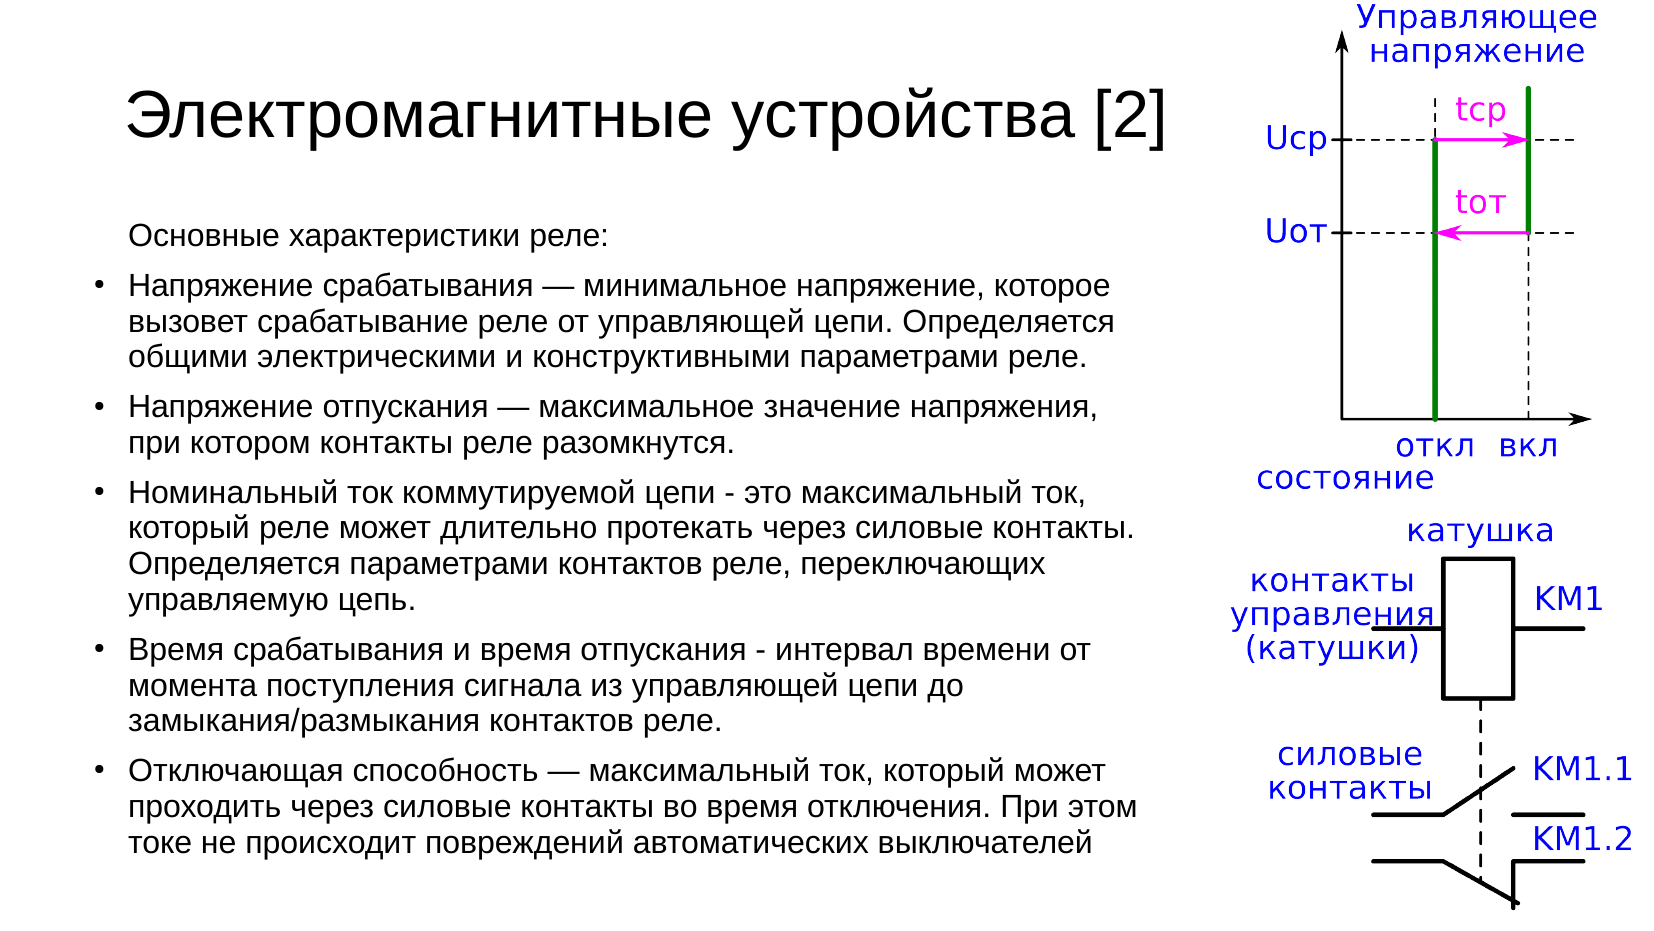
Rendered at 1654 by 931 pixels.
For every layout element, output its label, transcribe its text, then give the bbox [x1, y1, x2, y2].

picture [1210, 0, 1653, 931]
list Основные характеристики реле: Напряжение срабатывания — минимальное напряжение, которое вызовет срабатывание реле от управляющей цепи. Определяется общими электрическими и конструктивными параметрами реле. Напряжение отпускания — максимальное значение напряжения, при котором контакты реле разомкнутся. Номинальный ток коммутируемой цепи - это максимальный ток, который реле может длительно протекать через силовые контакты. Определяется параметрами контактов реле, переключающих управляемую цепь. Время срабатывания и время отпускания - интервал времени от момента поступления сигнала из управляющей цепи до замыкания/размыкания контактов реле. Отключающая способность — максимальный ток, который может проходить через силовые контакты во время отключения. При этом токе не происходит повреждений автоматических выключателей [82, 217, 1152, 886]
title Электромагнитные устройства [2] [82, 37, 1210, 193]
